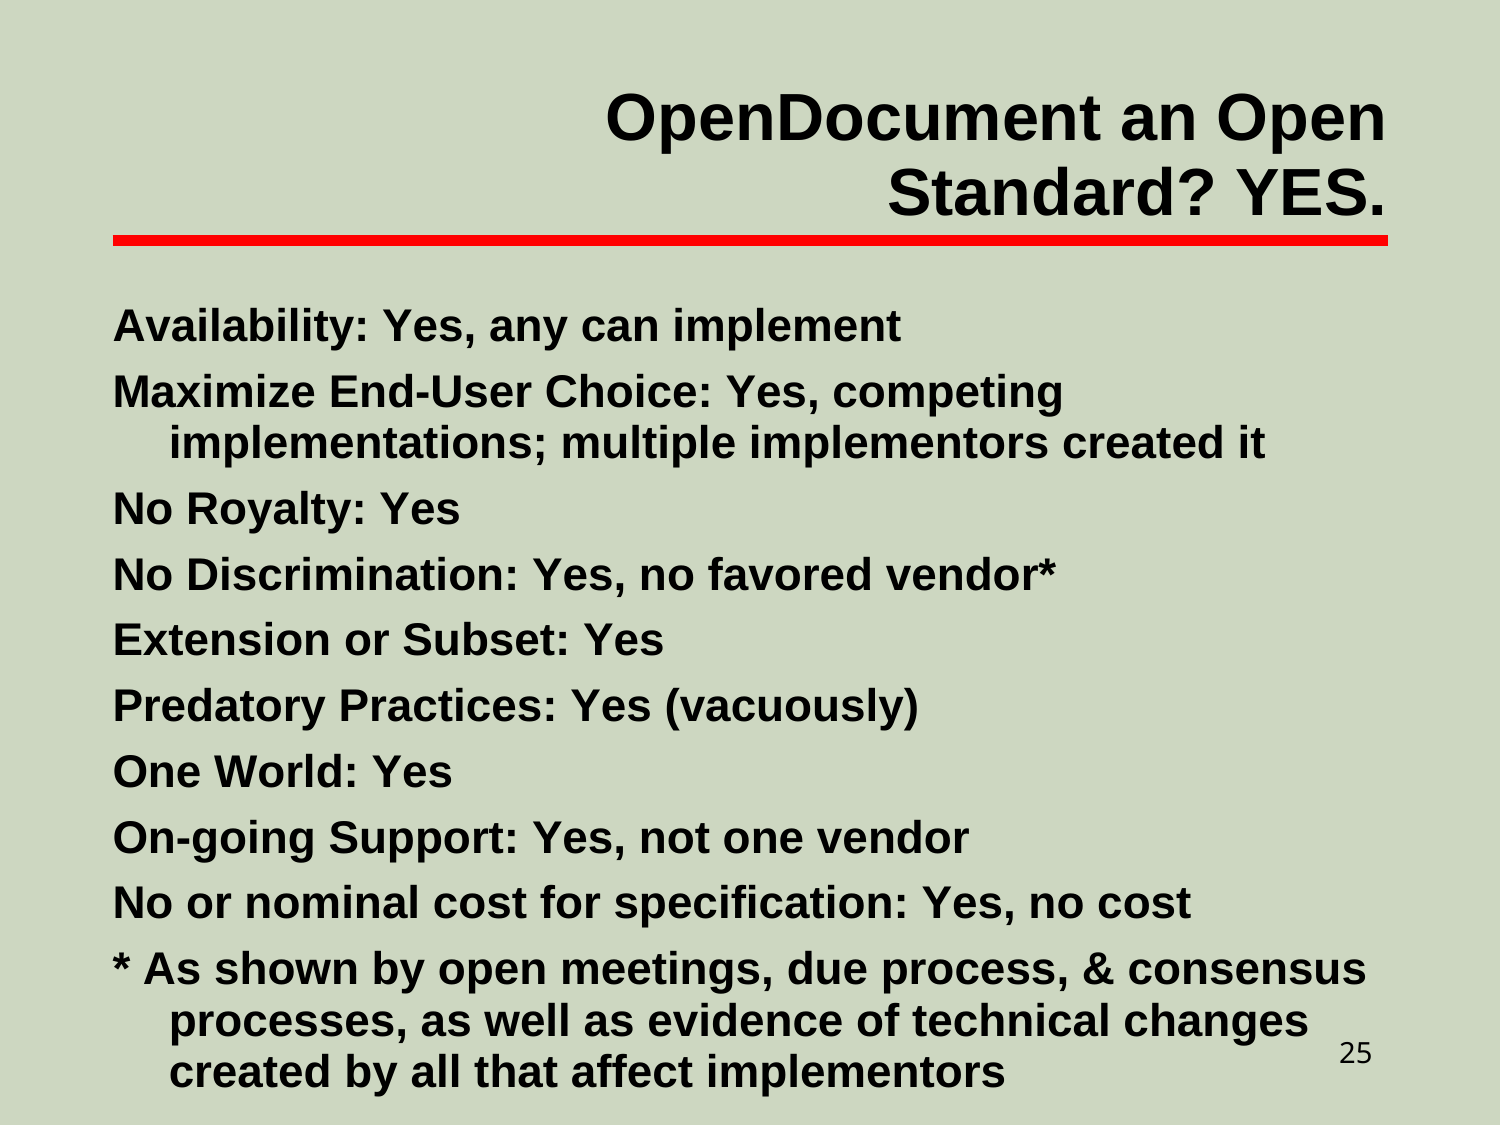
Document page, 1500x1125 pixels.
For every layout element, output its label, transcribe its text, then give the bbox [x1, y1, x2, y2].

list Availability: Yes, any can implement Maximize End-User Choice: Yes, competing implementations; multiple implementors created it No Royalty: Yes No Discrimination: Yes, no favored vendor* Extension or Subset: Yes Predatory Practices: Yes (vacuously) One World: Yes On-going Support: Yes, not one vendor No or nominal cost for specification: Yes, no cost * As shown by open meetings, due process, & consensus processes, as well as evidence of technical changes created by all that affect implementors [112, 299, 1388, 1111]
title OpenDocument an Open Standard? YES. [337, 79, 1388, 230]
